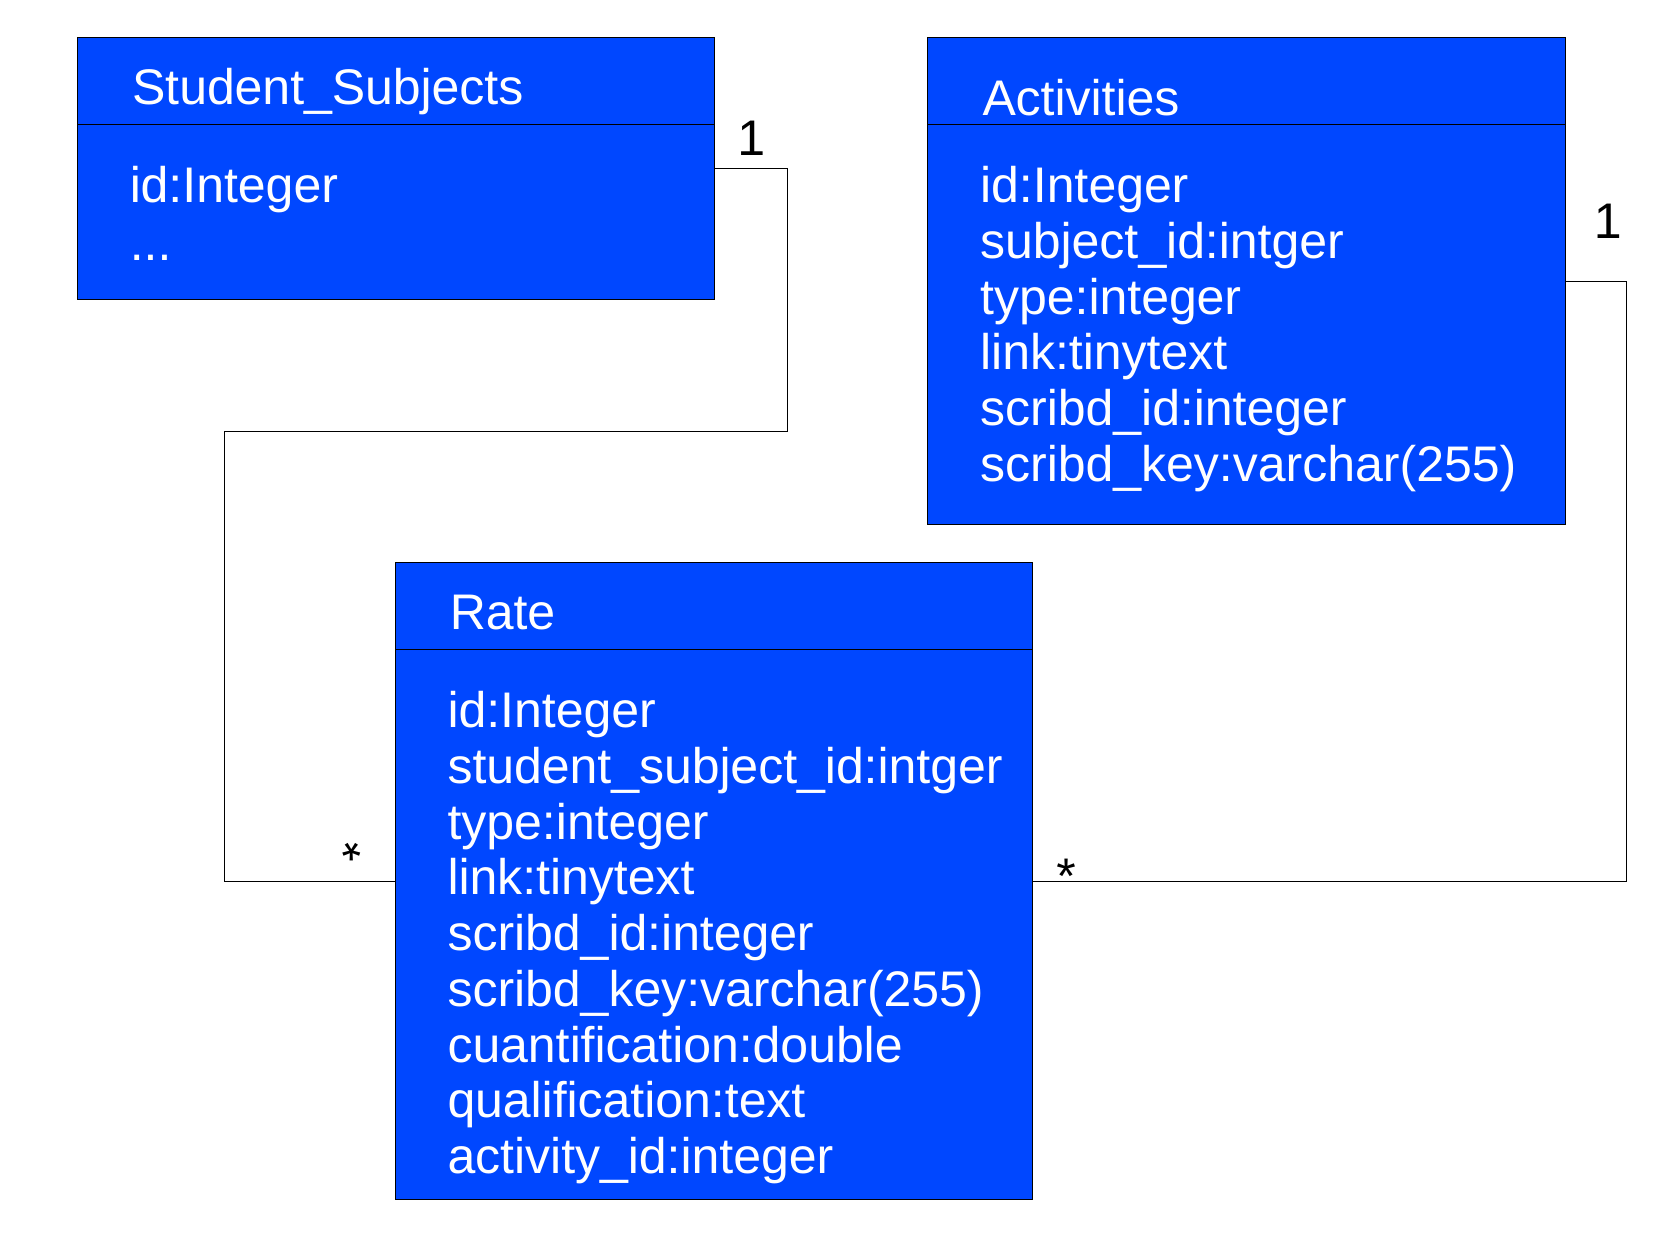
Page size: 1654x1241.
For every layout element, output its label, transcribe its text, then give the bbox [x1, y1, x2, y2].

text_box * [1041, 841, 1091, 912]
text_box [395, 650, 1033, 1200]
text_box Rate [435, 577, 571, 648]
text_box 1 [1578, 185, 1637, 257]
text_box * [326, 675, 377, 880]
text_box Student_Subjects [117, 51, 539, 123]
text_box [927, 37, 1566, 124]
text_box [77, 125, 715, 300]
text_box id:Integer [114, 150, 354, 221]
text_box id:Integer subject_id:intger type:integer link:tinytext scribd_id:integer scribd_key:varchar(255) [965, 150, 1532, 500]
text_box [395, 562, 1033, 649]
text_box [927, 125, 1566, 525]
text_box 1 [722, 102, 781, 174]
text_box [77, 37, 715, 124]
text_box ... [114, 221, 187, 334]
text_box id:Integer student_subject_id:intger type:integer link:tinytext scribd_id:integer scribd_key:varchar(255) cuantification:double qualification:text activity_id:integer [432, 675, 1063, 1241]
text_box Activities [967, 125, 1195, 134]
text_box Activities [967, 63, 1195, 124]
